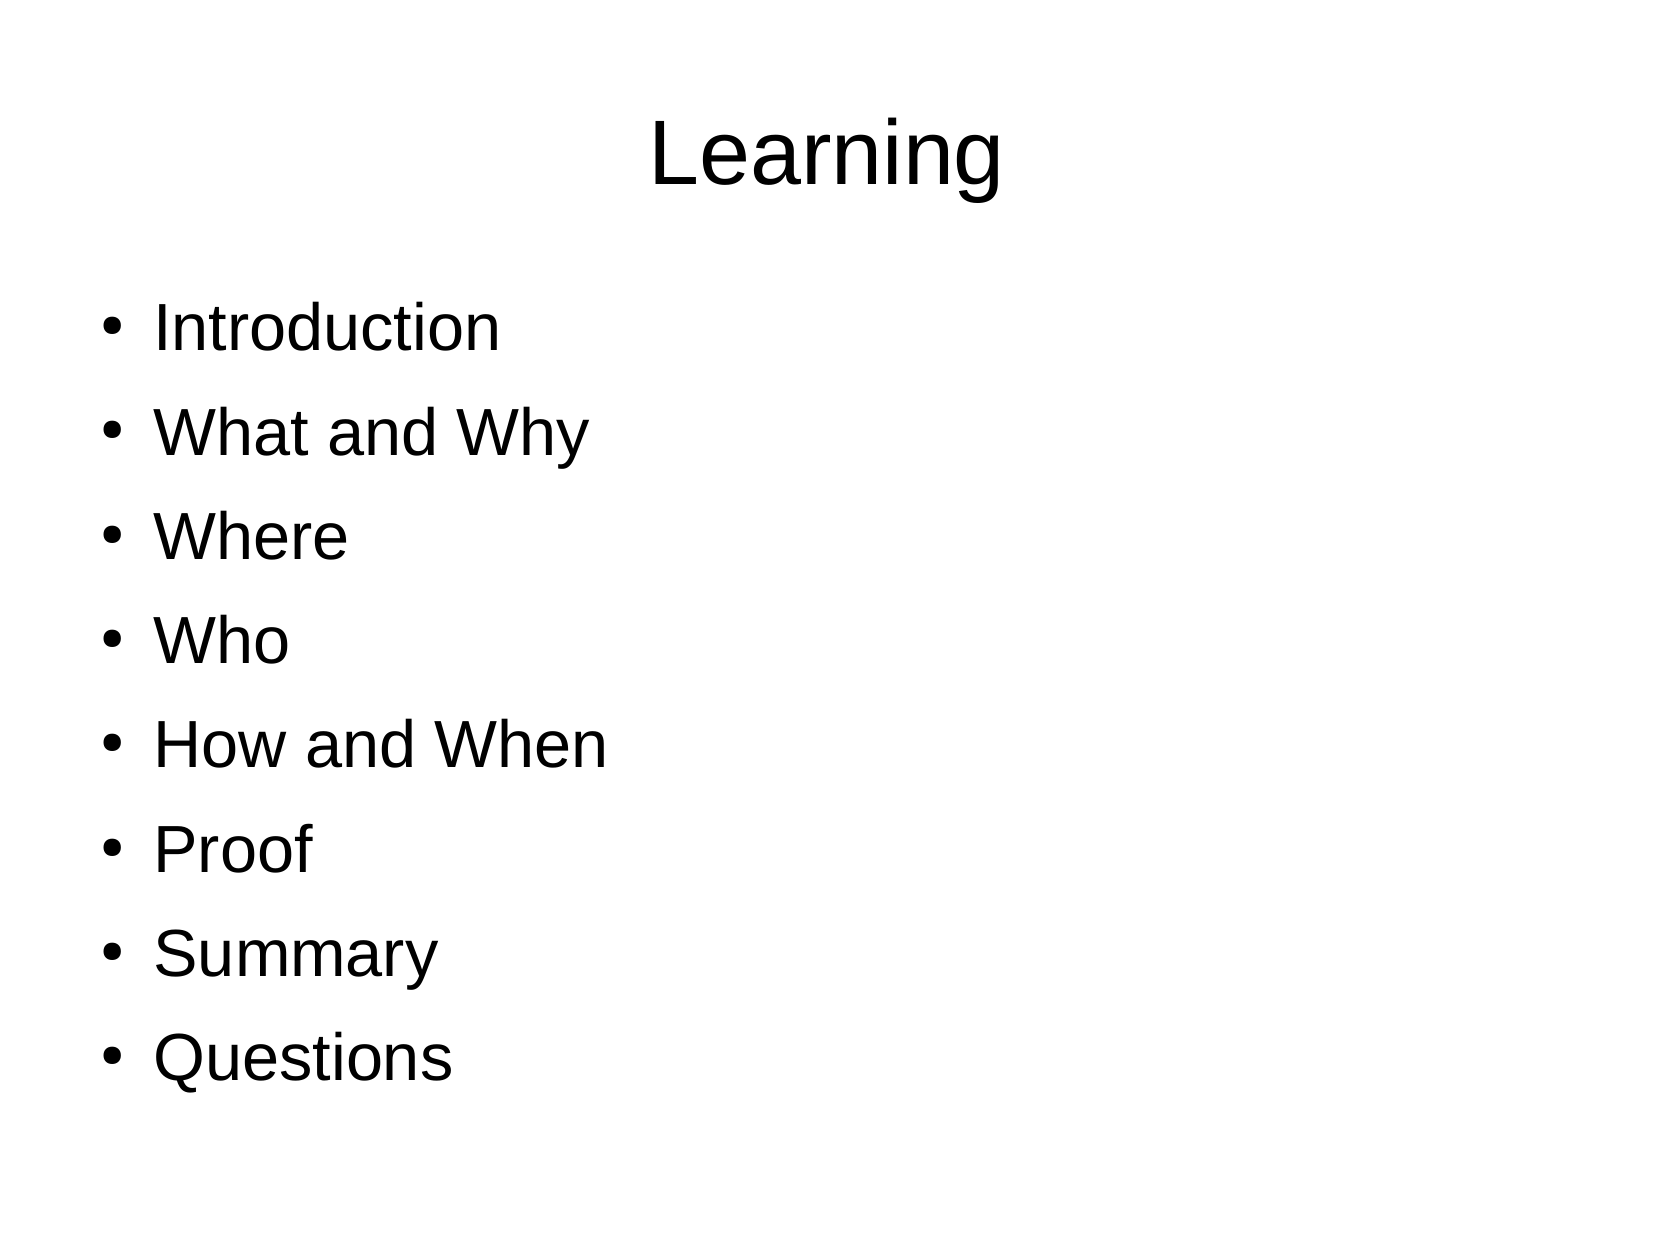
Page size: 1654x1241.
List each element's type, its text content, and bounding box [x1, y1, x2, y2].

list Introduction What and Why Where Who How and When Proof Summary Questions [82, 290, 1571, 1134]
title Learning [82, 49, 1571, 257]
